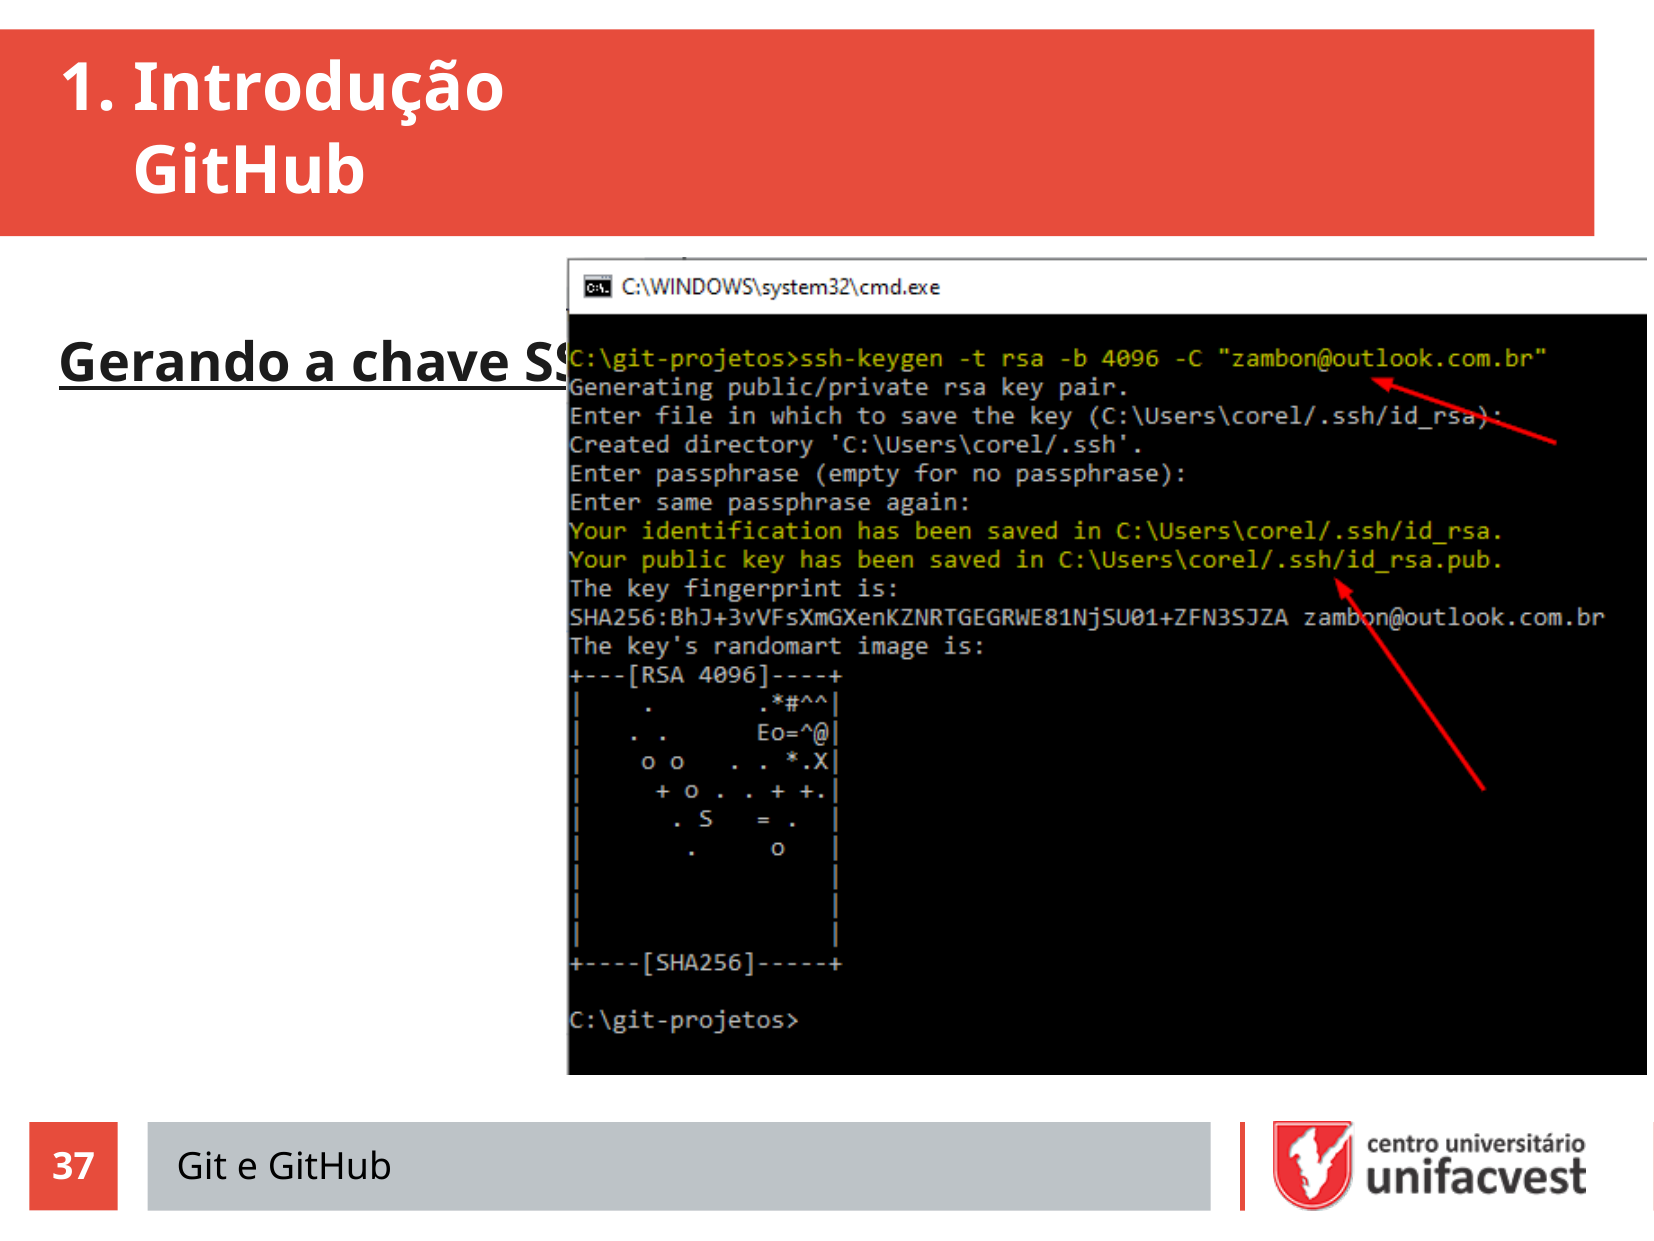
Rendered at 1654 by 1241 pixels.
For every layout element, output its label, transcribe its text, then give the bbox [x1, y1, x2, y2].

title 1. Introdução GitHub [59, 59, 1595, 207]
list Gerando a chave SSH [59, 324, 1566, 1093]
picture [566, 257, 1647, 1075]
text_box [1245, 1120, 1654, 1212]
picture [1273, 1121, 1586, 1211]
text_box Git e GitHub [161, 1132, 1212, 1196]
